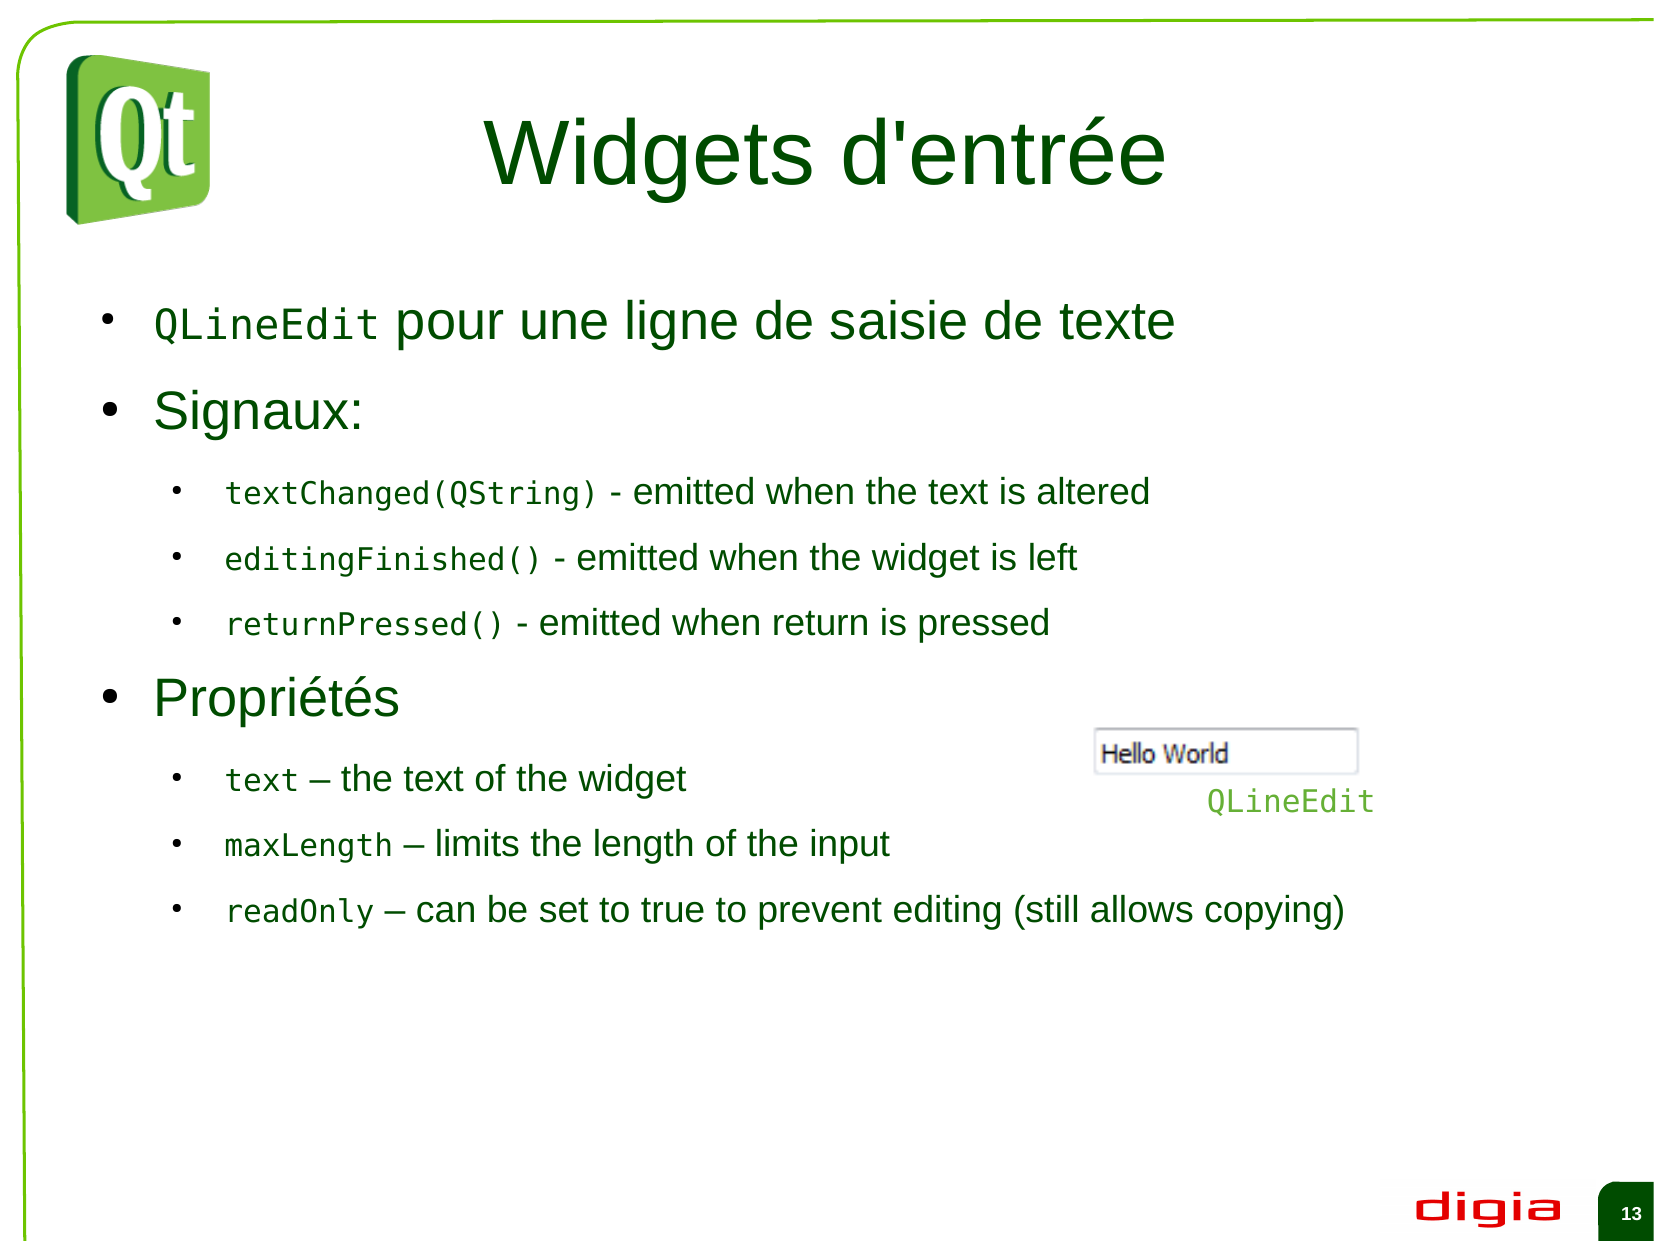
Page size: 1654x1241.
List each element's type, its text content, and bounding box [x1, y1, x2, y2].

text_box QLineEdit [1192, 775, 1391, 827]
list QLineEdit pour une ligne de saisie de texte Signaux: textChanged(QString) - emitted when the text is altered editingFinished() - emitted when the widget is left returnPressed() - emitted when return is pressed Propriétés text – the text of the widget maxLength – limits the length of the input readOnly – can be set to true to prevent editing (still allows copying) [82, 290, 1571, 1094]
title Widgets d'entrée [82, 56, 1571, 250]
picture [1092, 726, 1362, 778]
picture [66, 55, 210, 225]
picture [1380, 1179, 1596, 1241]
